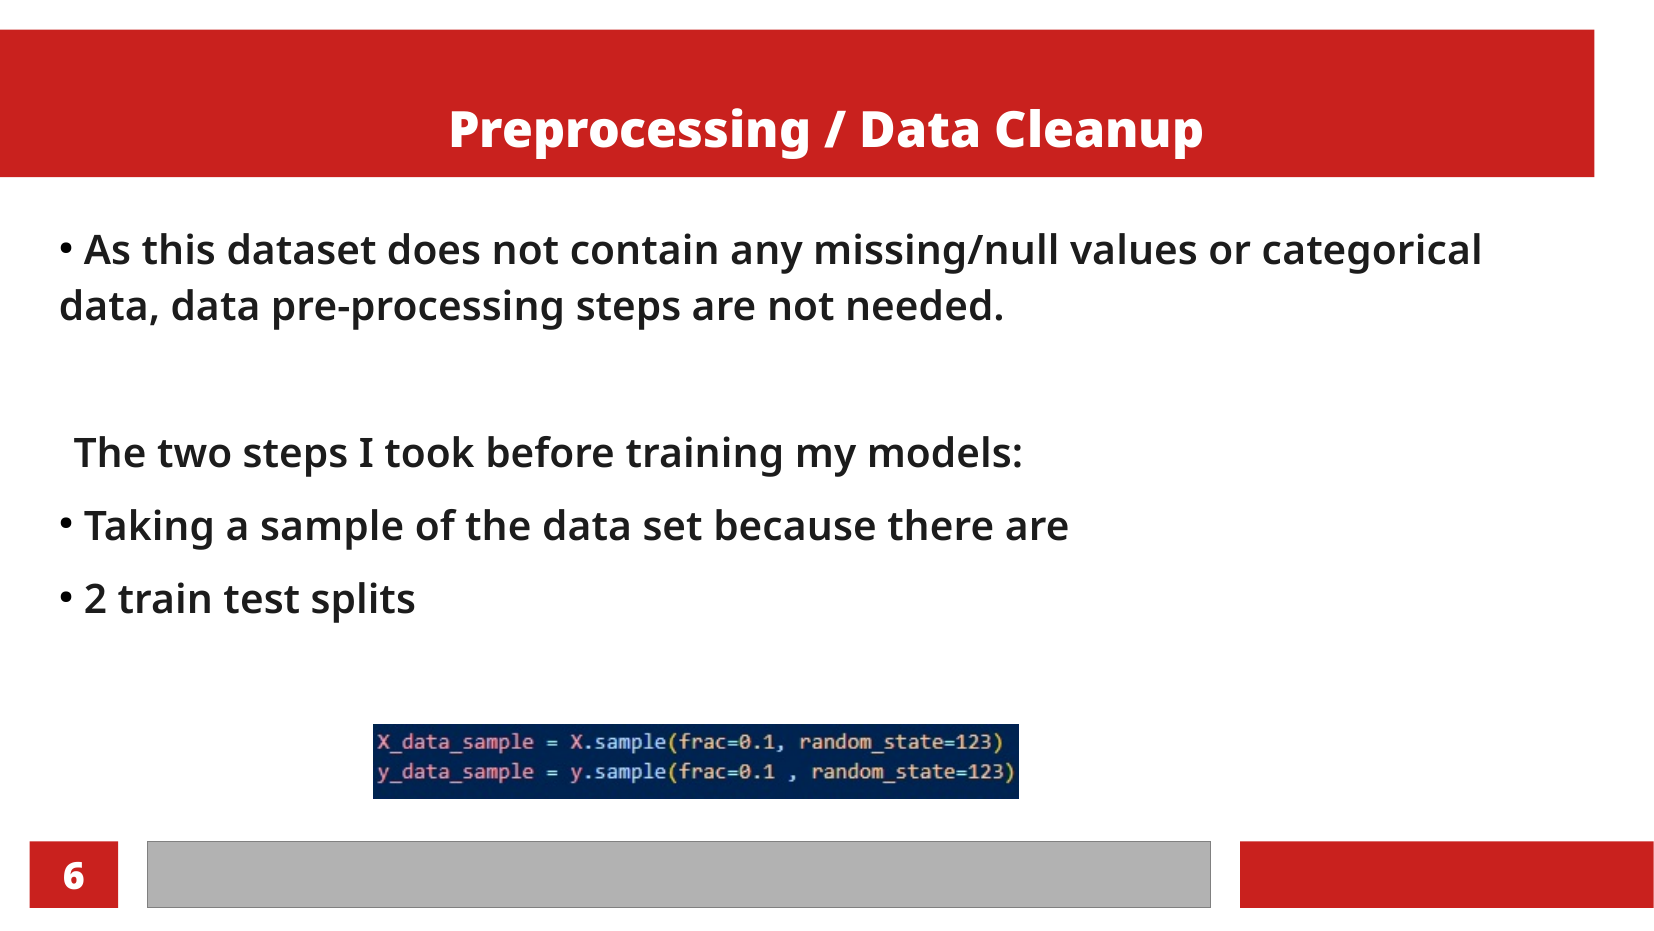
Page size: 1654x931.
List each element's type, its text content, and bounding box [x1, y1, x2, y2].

title Preprocessing / Data Cleanup [59, 44, 1595, 163]
list As this dataset does not contain any missing/null values or categorical data, data pre-processing steps are not needed. The two steps I took before training my models: Taking a sample of the data set because there are 2 train test splits [59, 221, 1565, 798]
picture [373, 724, 1019, 800]
